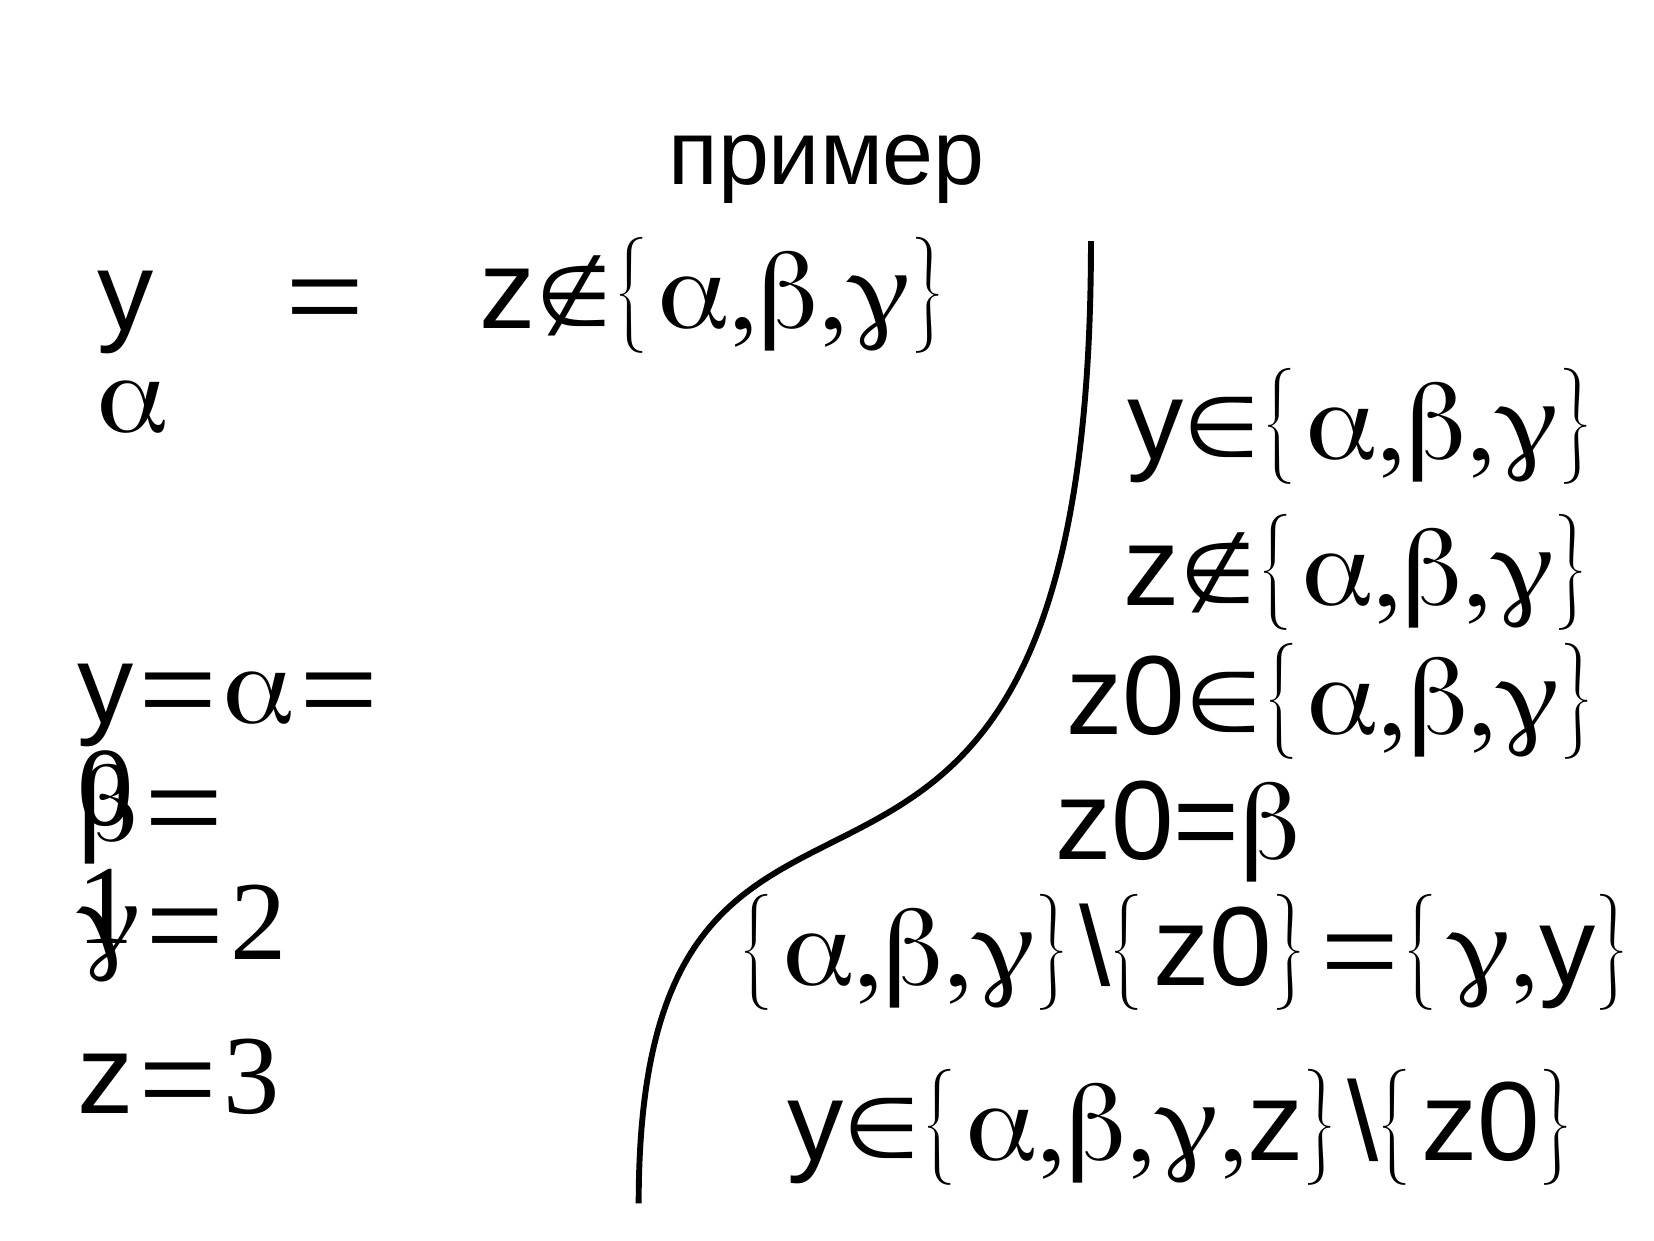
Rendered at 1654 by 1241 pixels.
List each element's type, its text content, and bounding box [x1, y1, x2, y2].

text_box z0=b {a,b,g}\{z0}={g,y} [718, 750, 962, 912]
text_box y = a [82, 220, 385, 374]
text_box z0{a,b,g} [1051, 625, 1625, 750]
text_box z{a,b,g} [464, 218, 1000, 372]
text_box z=3 [62, 1004, 305, 1157]
text_box y{a,b,g,z}\{z0} [772, 1051, 1654, 1205]
title пример [82, 49, 1571, 257]
text_box y=a=0 [62, 614, 447, 767]
text_box y{a,b,g} [1112, 350, 1624, 496]
text_box z{a,b,g} [1108, 496, 1644, 650]
text_box z0=b {a,b,g}\{z0}={g,y} [718, 750, 1654, 1041]
text_box b=1 [62, 756, 299, 874]
text_box g=2 [62, 874, 302, 1004]
